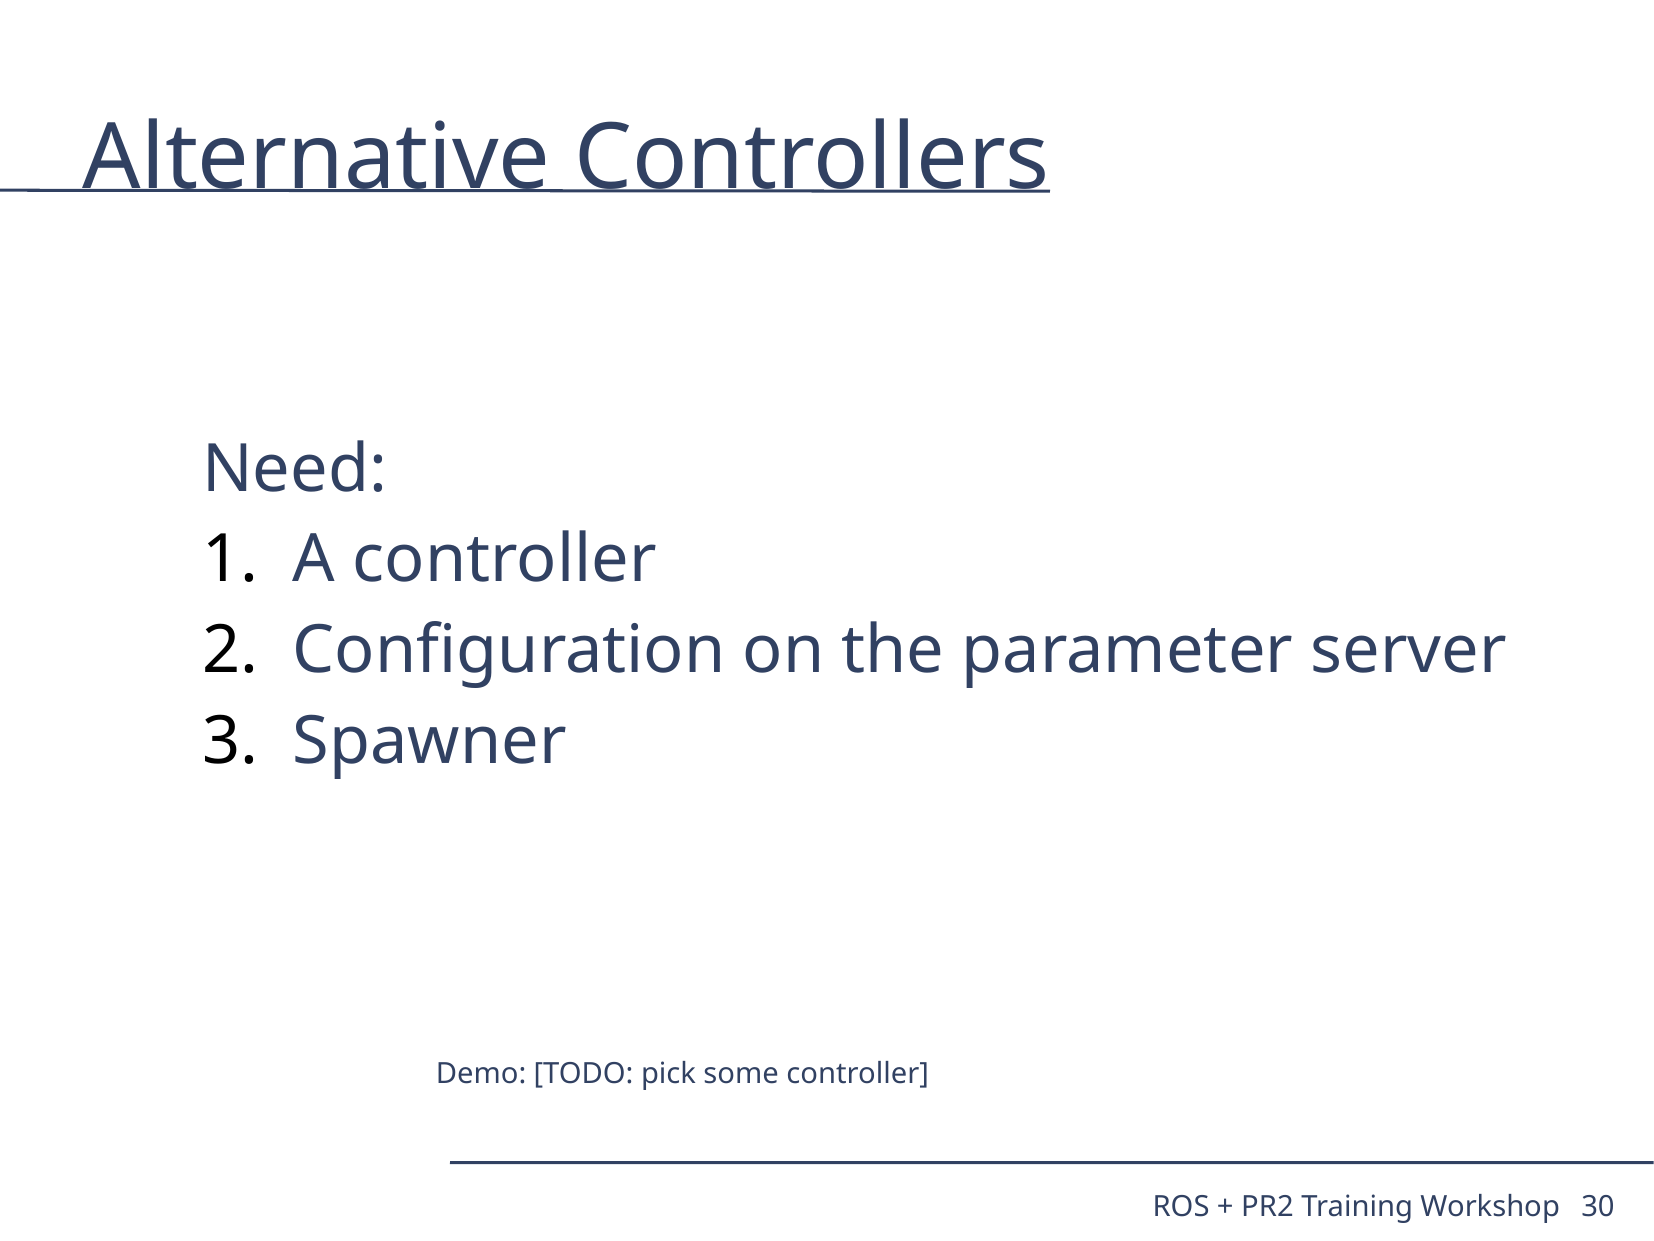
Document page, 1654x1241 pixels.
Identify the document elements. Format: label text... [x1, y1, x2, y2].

title Alternative Controllers [82, 56, 1571, 250]
text_box Need: A controller Configuration on the parameter server Spawner [187, 412, 1503, 770]
text_box Demo: [TODO: pick some controller] [421, 1045, 938, 1126]
